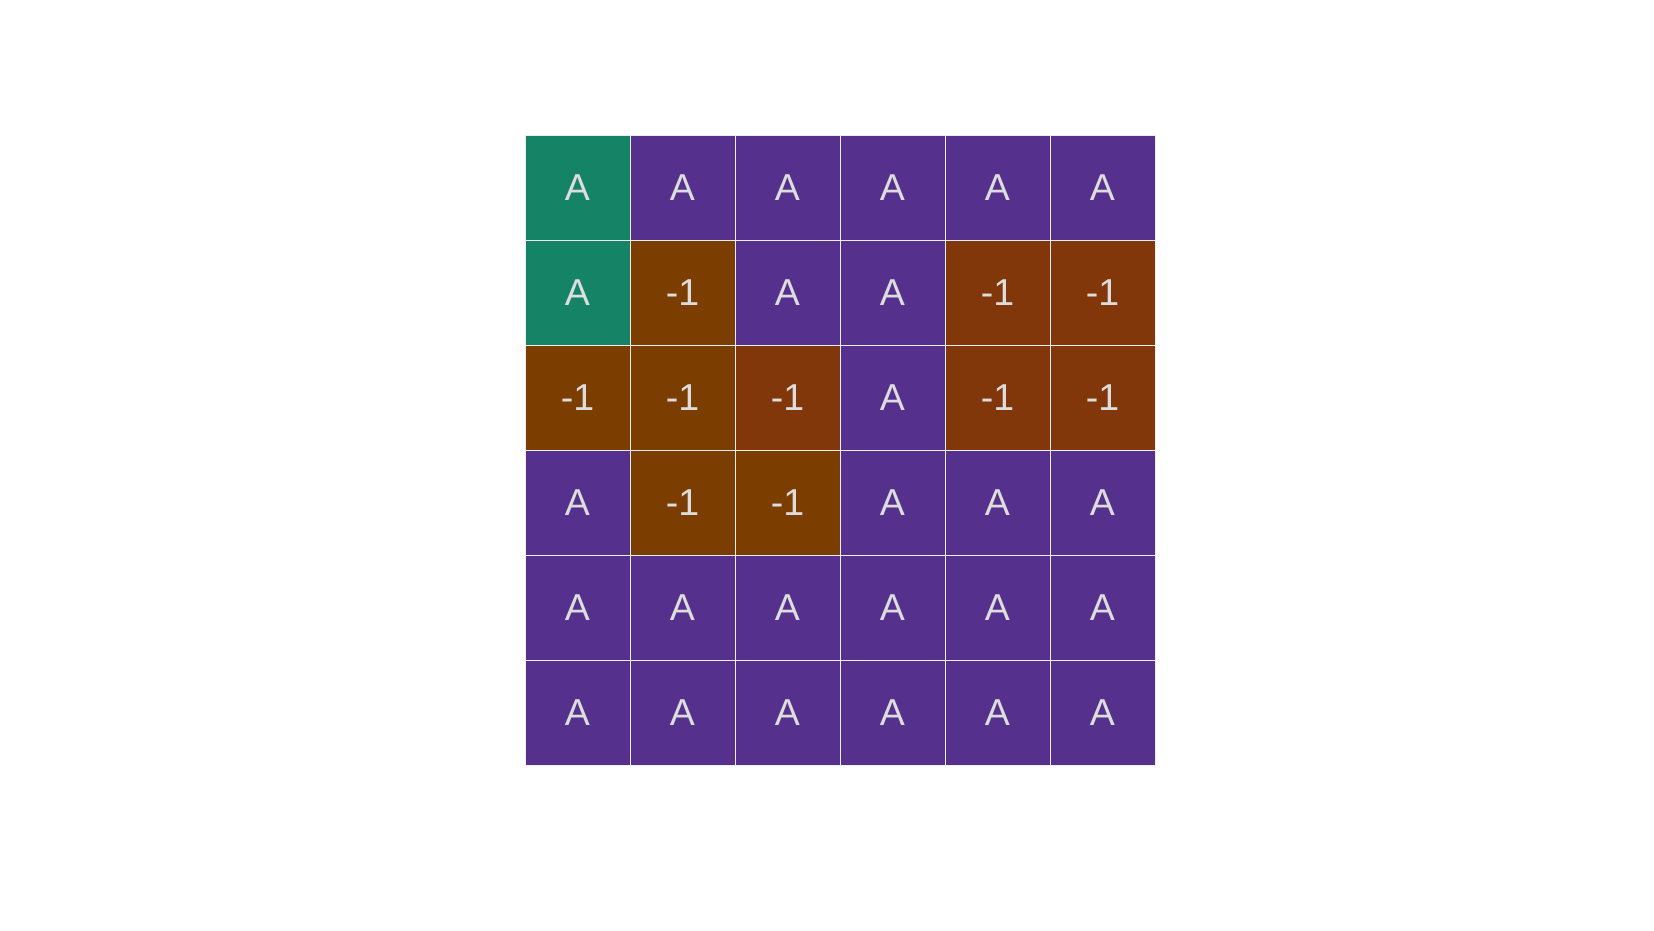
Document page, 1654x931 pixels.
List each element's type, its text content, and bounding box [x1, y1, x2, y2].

text_box -1 [630, 450, 735, 555]
text_box A [840, 135, 945, 240]
text_box A [525, 240, 630, 345]
text_box A [840, 240, 945, 345]
text_box A [840, 660, 945, 766]
text_box -1 [735, 345, 840, 450]
text_box A [1050, 135, 1156, 240]
text_box A [735, 240, 840, 345]
text_box A [525, 660, 630, 766]
text_box A [525, 555, 630, 660]
text_box A [735, 555, 840, 660]
text_box A [1050, 450, 1156, 555]
text_box -1 [945, 345, 1050, 450]
text_box A [840, 555, 945, 660]
text_box A [945, 450, 1050, 555]
text_box -1 [525, 345, 630, 450]
text_box A [945, 135, 1050, 240]
text_box A [840, 345, 945, 450]
text_box A [1050, 660, 1156, 766]
text_box -1 [1050, 345, 1156, 450]
text_box A [630, 135, 735, 240]
text_box A [945, 660, 1050, 766]
text_box A [945, 555, 1050, 660]
text_box A [735, 135, 840, 240]
text_box -1 [735, 450, 840, 555]
text_box A [525, 135, 630, 240]
text_box A [525, 450, 630, 555]
text_box -1 [945, 240, 1050, 345]
text_box A [630, 660, 735, 766]
text_box A [735, 660, 840, 766]
text_box A [1050, 555, 1156, 660]
text_box A [840, 450, 945, 555]
text_box A [630, 555, 735, 660]
text_box -1 [630, 345, 735, 450]
text_box -1 [630, 240, 735, 345]
text_box -1 [1050, 240, 1156, 345]
